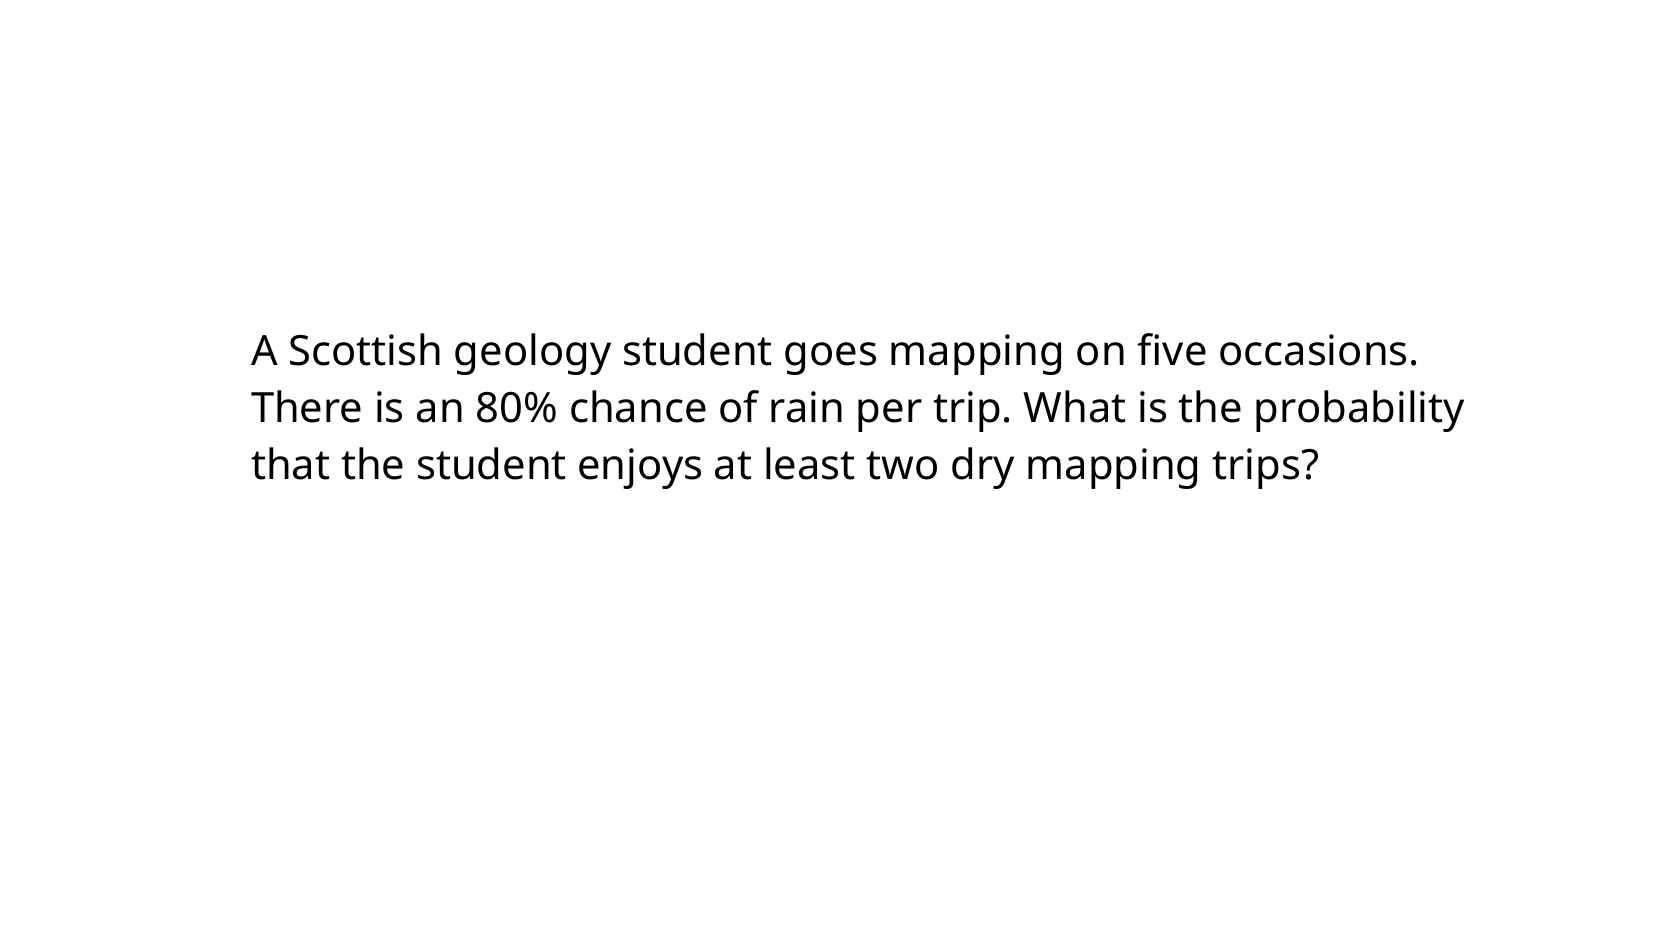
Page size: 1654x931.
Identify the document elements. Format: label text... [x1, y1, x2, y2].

text_box A Scottish geology student goes mapping on five occasions. There is an 80% chance of rain per trip. What is the probability that the student enjoys at least two dry mapping trips? [236, 312, 1489, 506]
